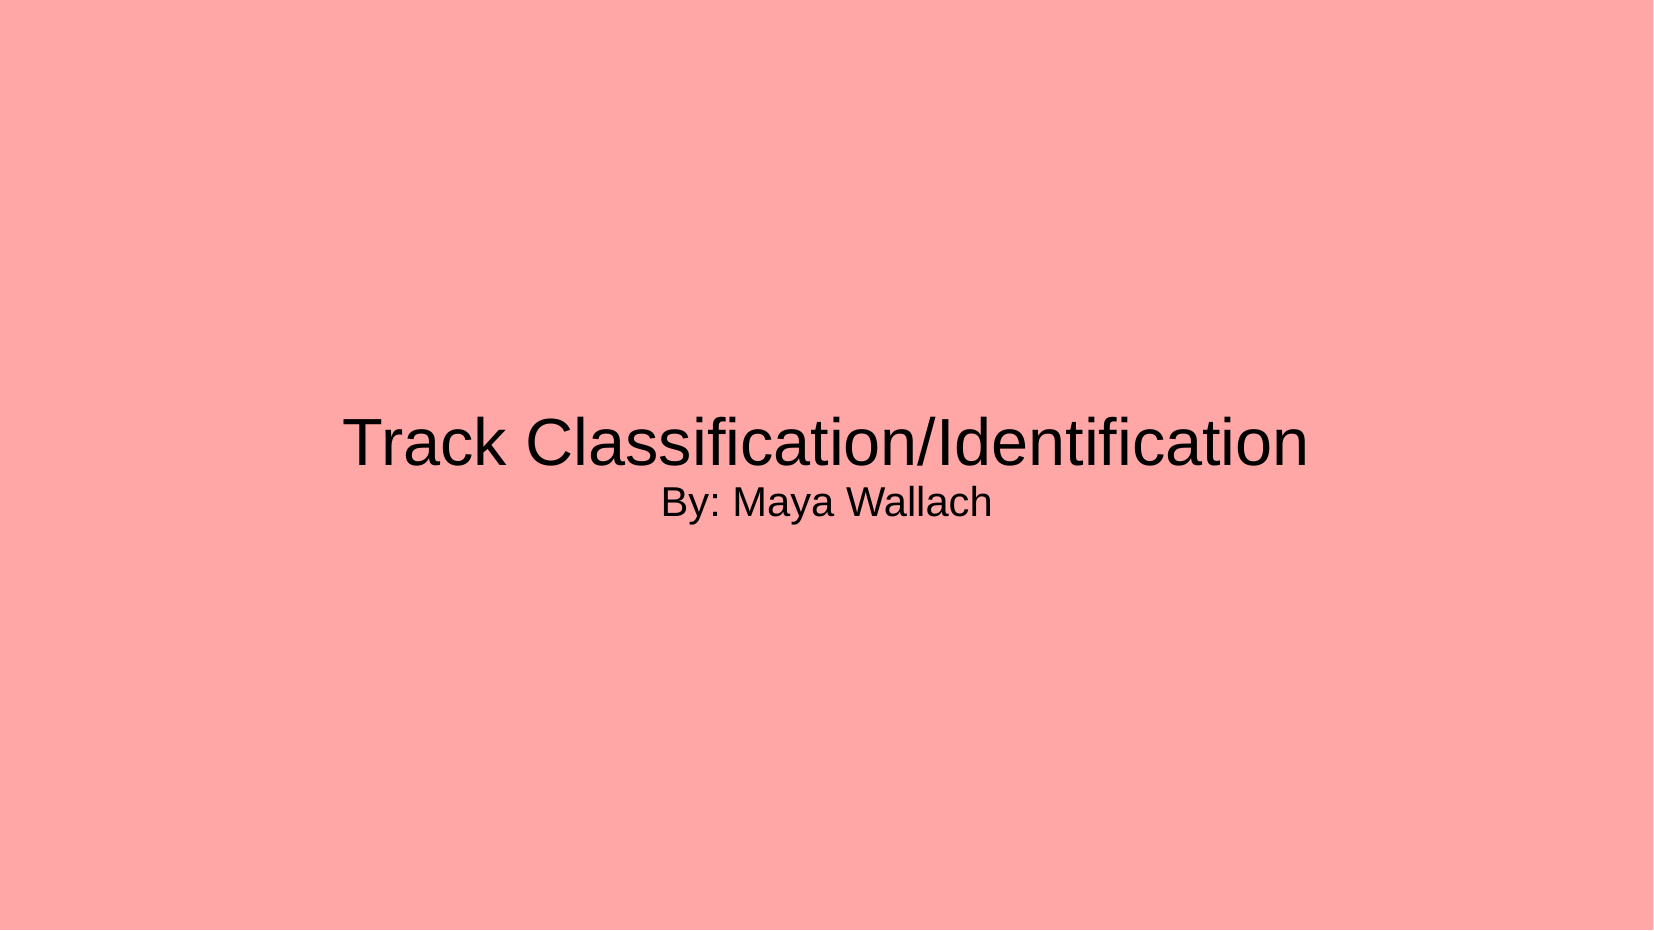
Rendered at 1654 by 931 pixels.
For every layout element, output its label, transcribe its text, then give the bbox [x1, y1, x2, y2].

subtitle Track Classification/Identification By: Maya Wallach [82, 105, 1571, 826]
